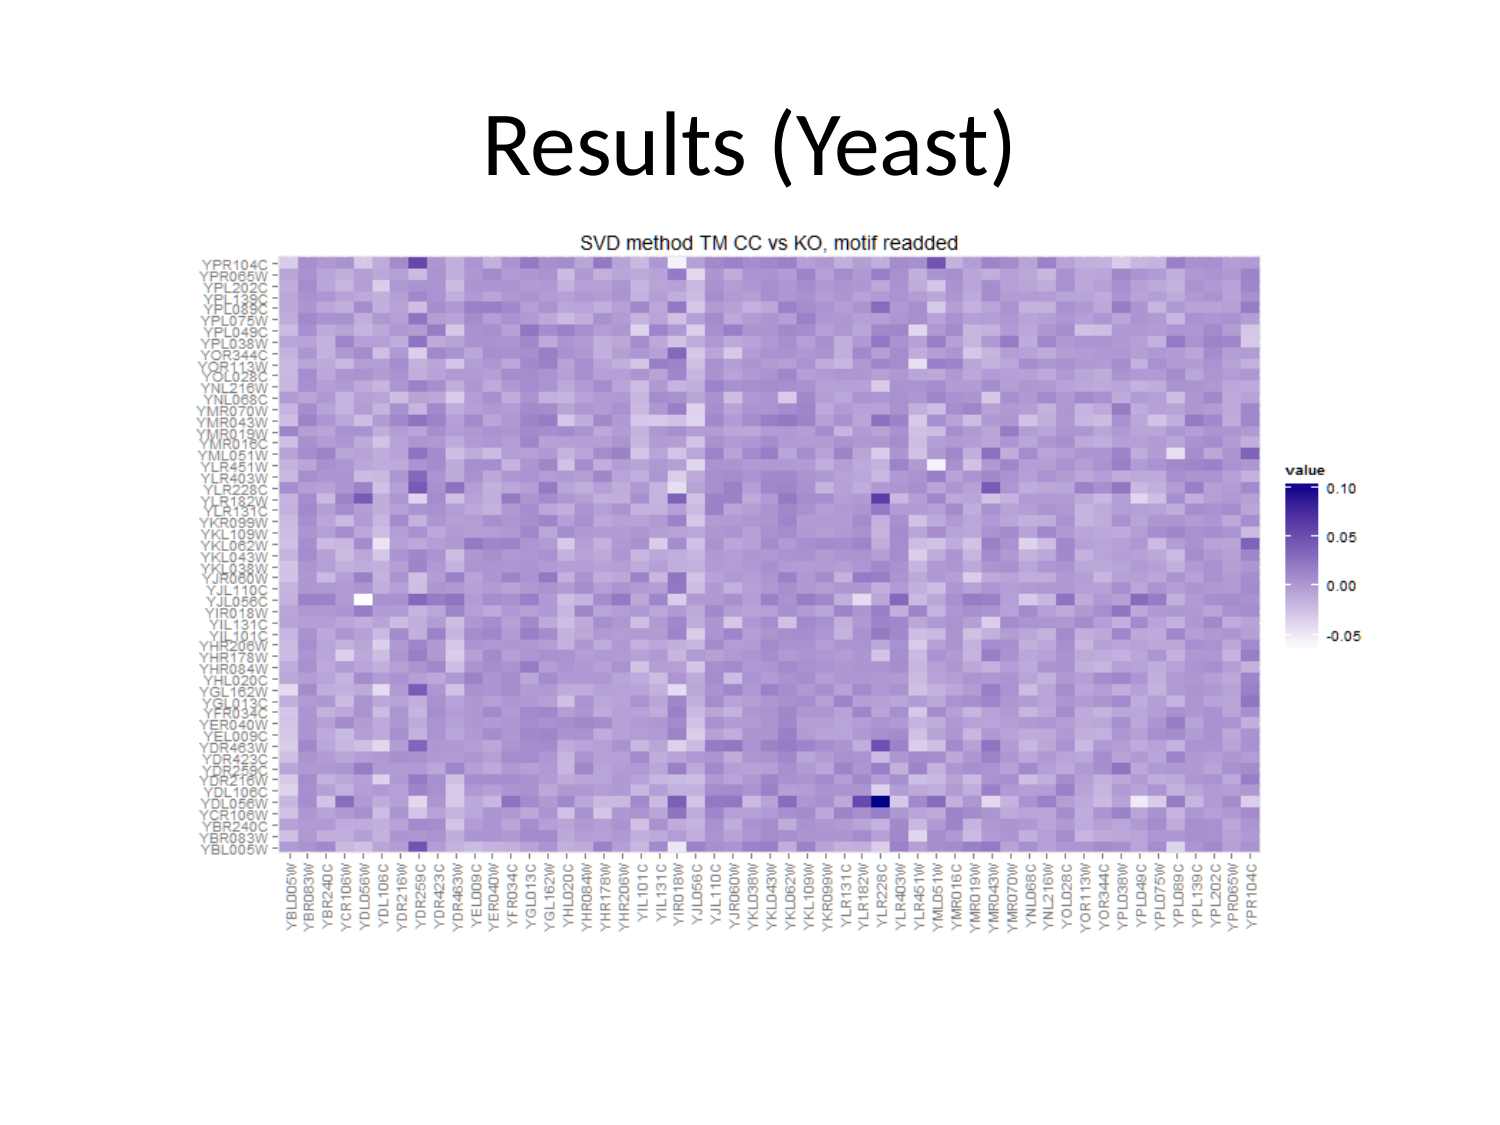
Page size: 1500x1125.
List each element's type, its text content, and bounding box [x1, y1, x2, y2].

title Results (Yeast) [75, 45, 1425, 233]
picture [155, 200, 1413, 978]
